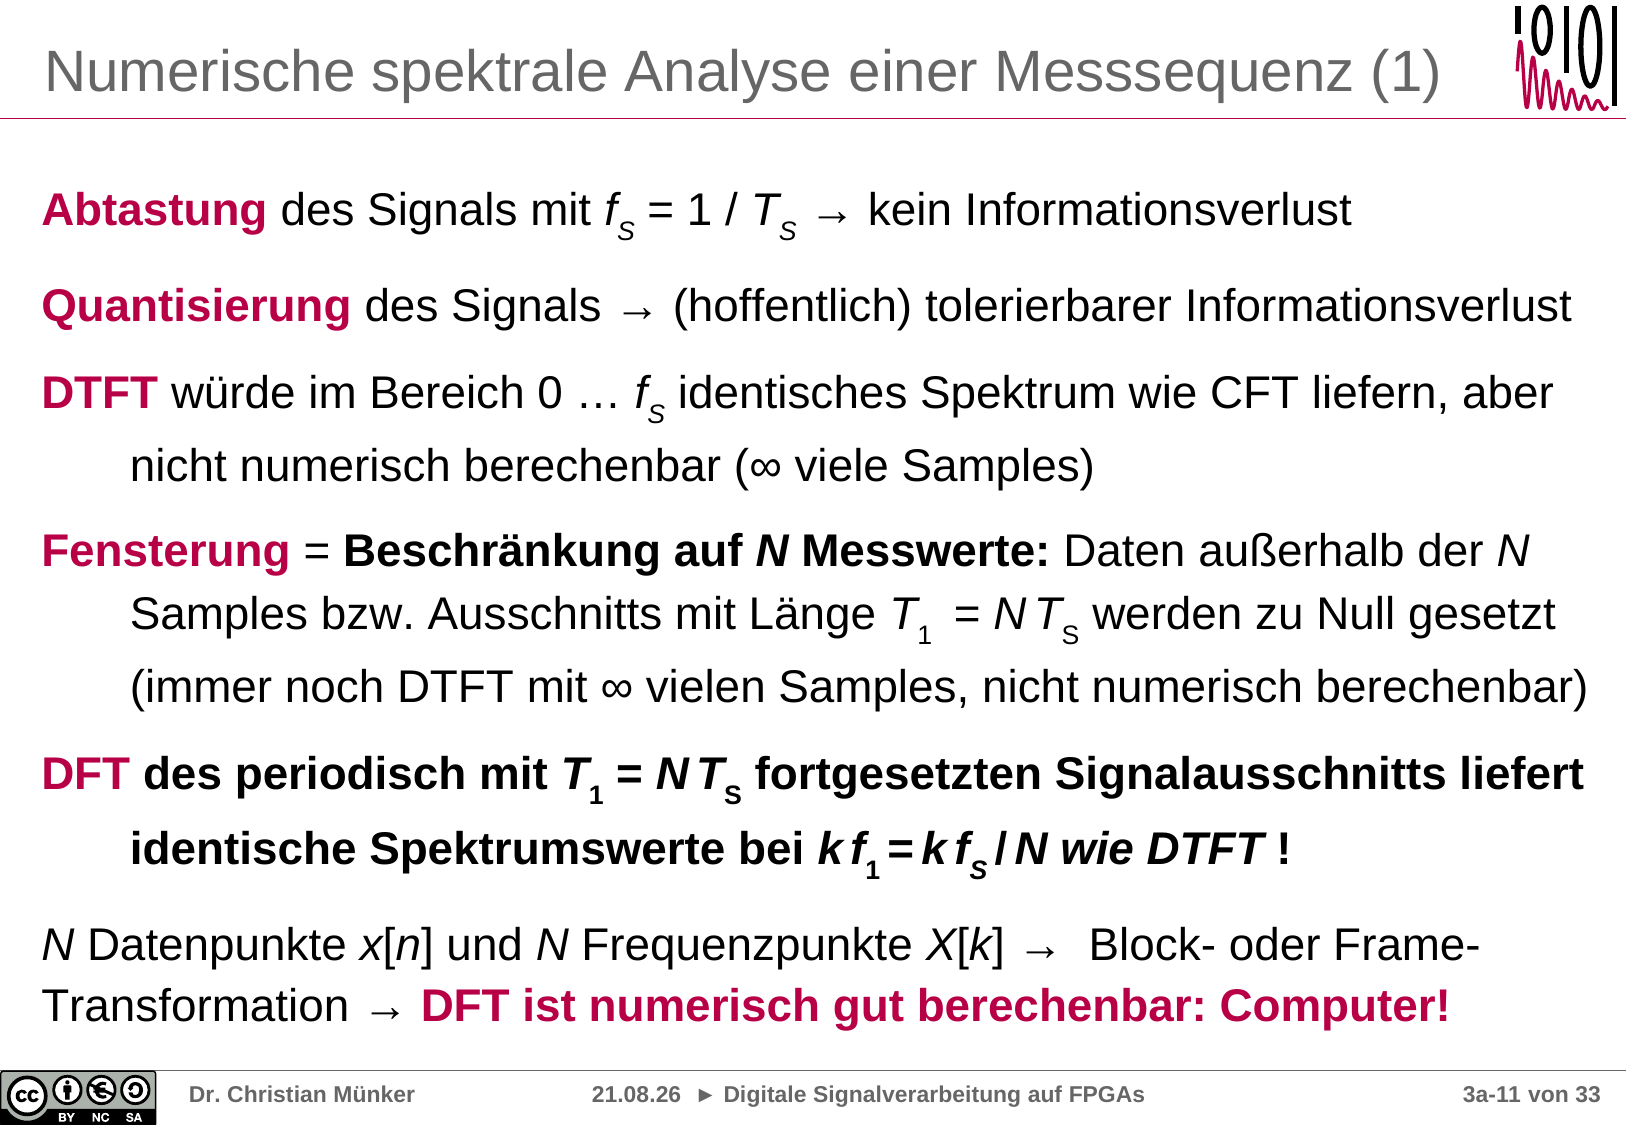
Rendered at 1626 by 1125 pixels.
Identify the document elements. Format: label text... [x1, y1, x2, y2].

title Numerische spektrale Analyse einer Messsequenz (1) [44, 10, 1459, 137]
picture [1511, 0, 1624, 113]
list Abtastung des Signals mit fS = 1 / TS → kein Informationsverlust Quantisierung des Signals → (hoffentlich) tolerierbarer Informationsverlust DTFT würde im Bereich 0 … fS identisches Spektrum wie CFT liefern, aber nicht numerisch berechenbar (∞ viele Samples) Fensterung = Beschränkung auf N Messwerte: Daten außerhalb der N Samples bzw. Ausschnitts mit Länge T1 = N TS werden zu Null gesetzt (immer noch DTFT mit ∞ vielen Samples, nicht numerisch berechenbar) DFT des periodisch mit T1 = N TS fortgesetzten Signalausschnitts liefert identische Spektrumswerte bei k f1 = k fS / N wie DTFT ! N Datenpunkte x[n] und N Frequenzpunkte X[k] → Block- oder Frame-Transformation → DFT ist numerisch gut berechenbar: Computer! [41, 171, 1619, 1103]
